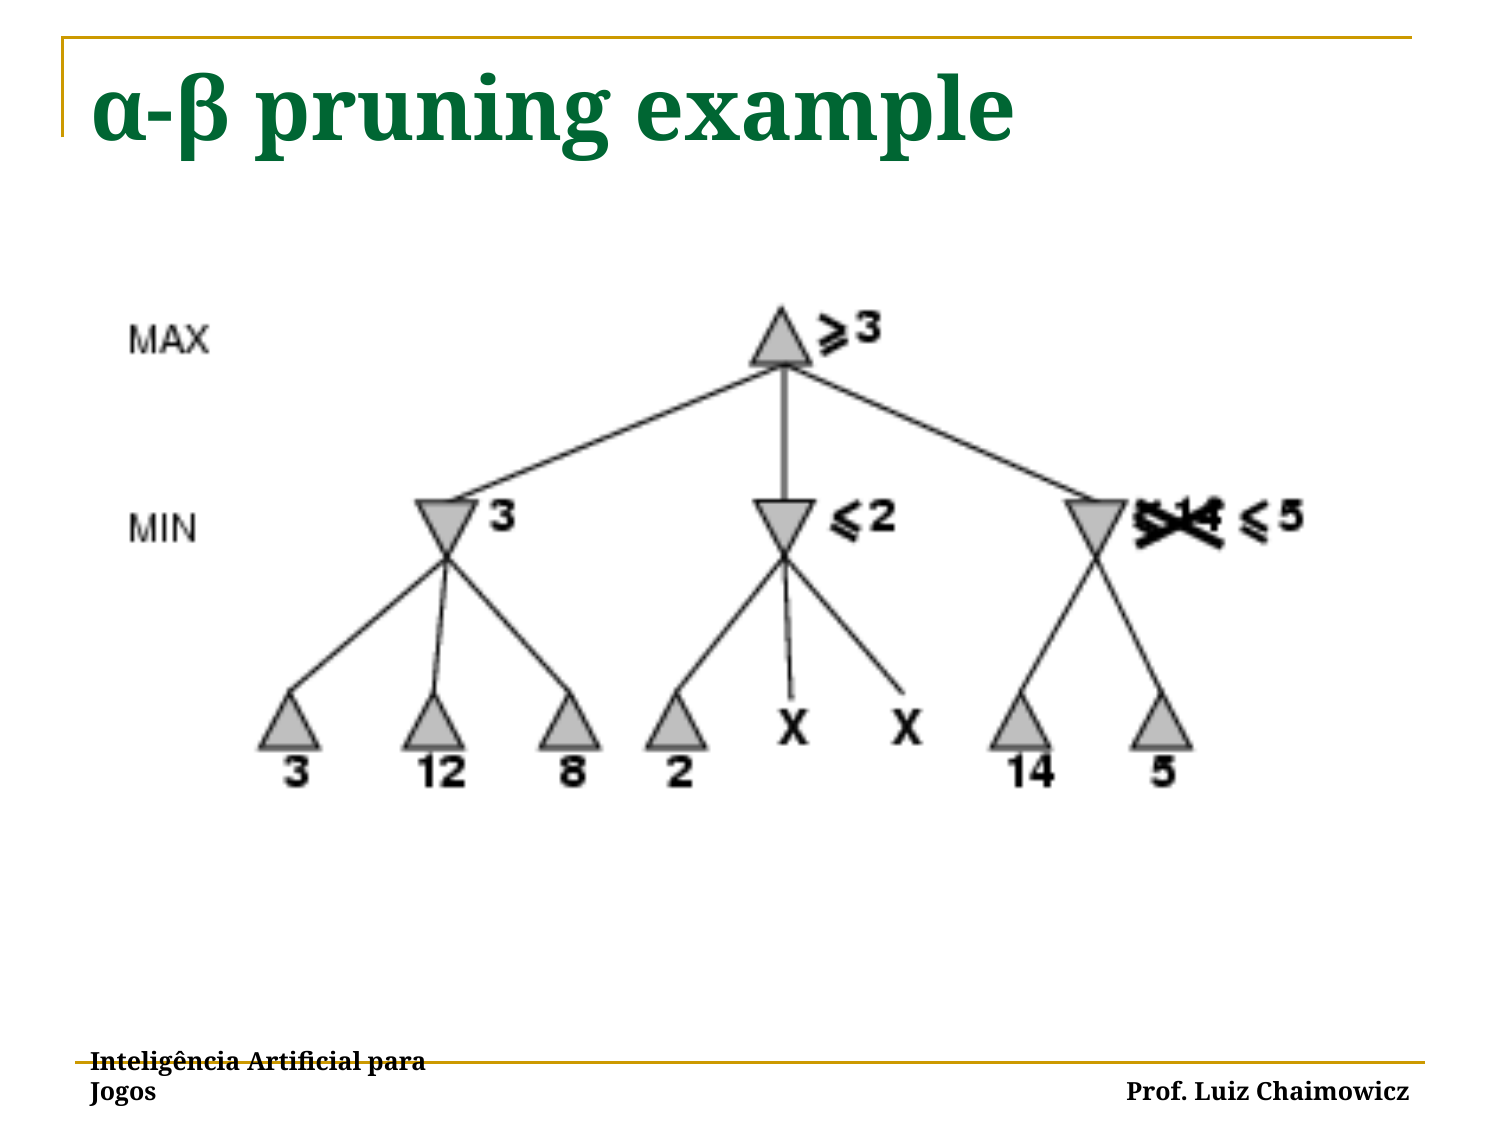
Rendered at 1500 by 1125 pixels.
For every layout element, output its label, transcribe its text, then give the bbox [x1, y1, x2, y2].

title α-β pruning example [75, 45, 1425, 188]
picture [75, 262, 1425, 881]
footer Inteligência Artificial para Jogos [75, 1074, 500, 1113]
